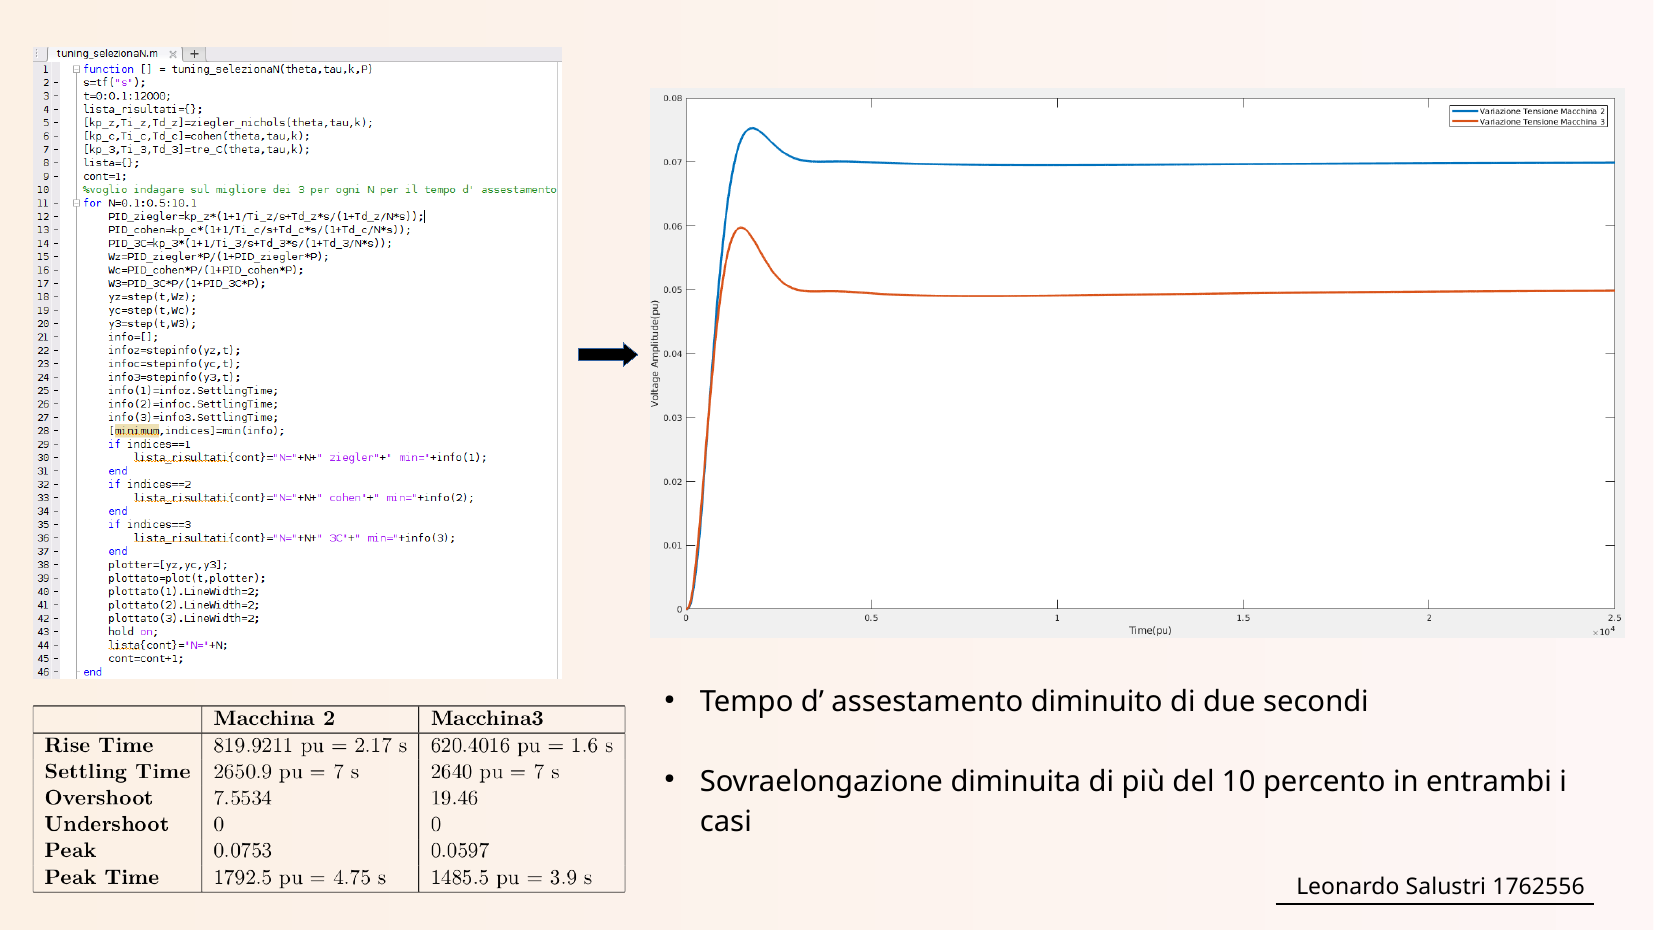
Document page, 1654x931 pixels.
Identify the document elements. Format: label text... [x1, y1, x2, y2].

picture [650, 88, 1625, 638]
picture [33, 47, 562, 679]
text_box [578, 342, 638, 367]
picture [12, 694, 638, 910]
text_box Tempo d’ assestamento diminuito di due secondi Sovraelongazione diminuita di più del 10 percento in entrambi i casi [649, 673, 1619, 882]
text_box Leonardo Salustri 1762556 [1281, 862, 1654, 916]
